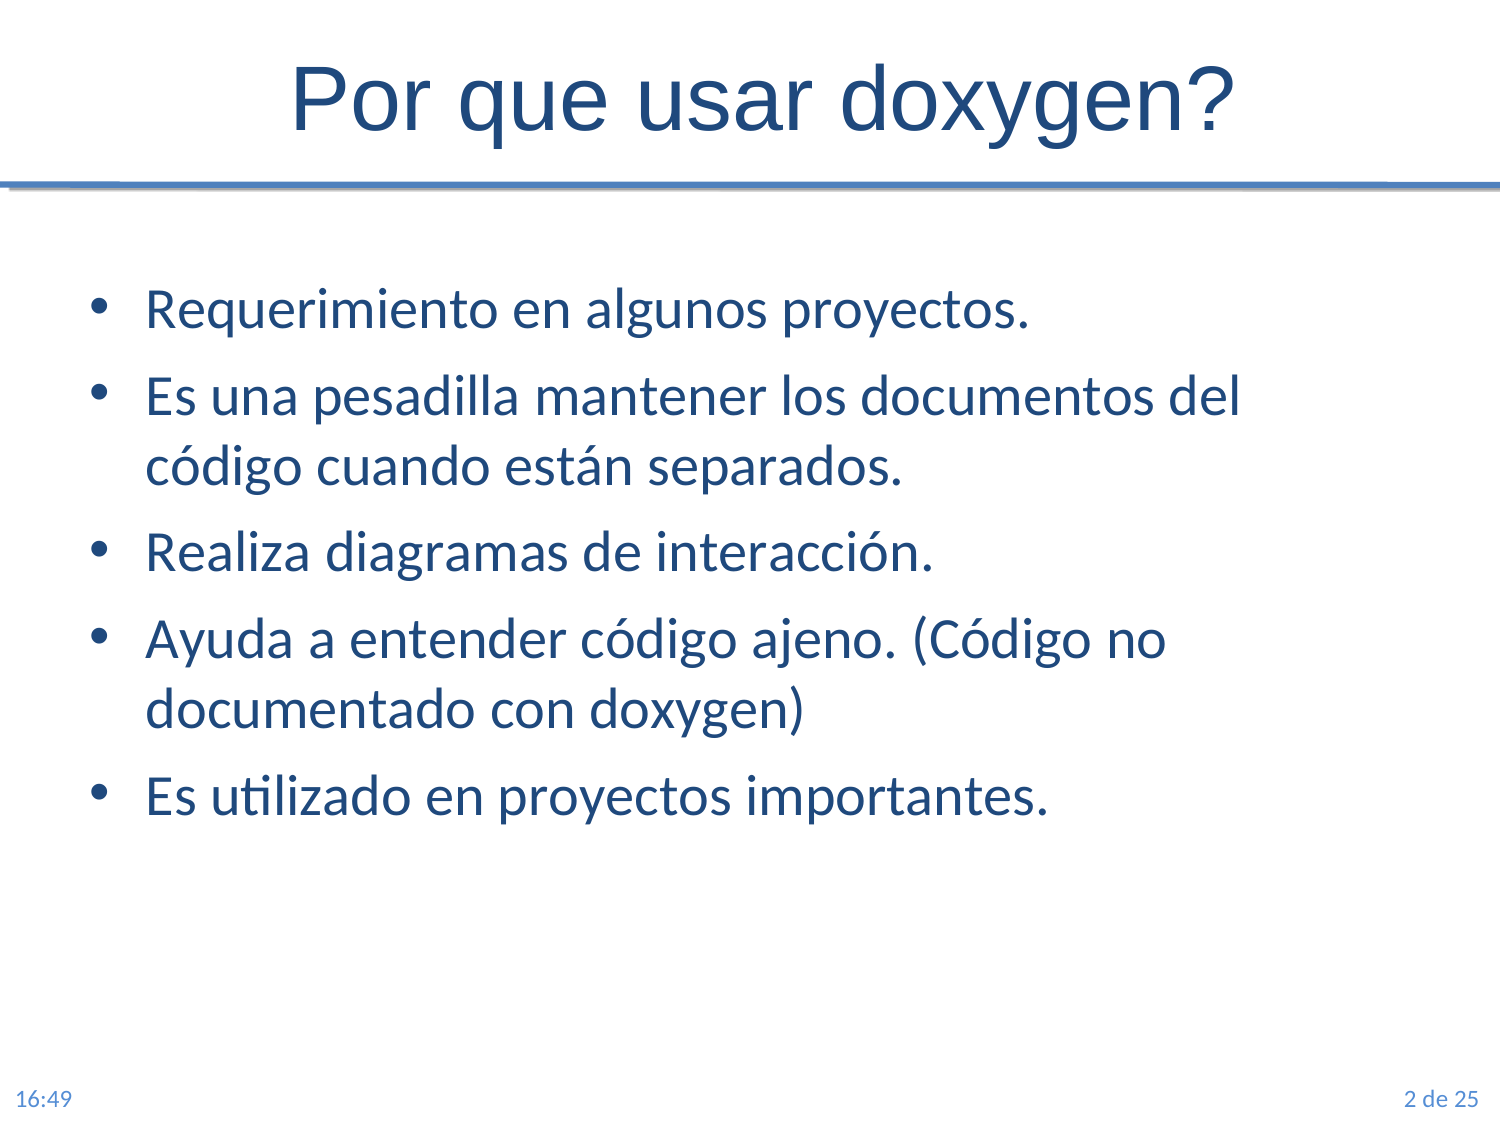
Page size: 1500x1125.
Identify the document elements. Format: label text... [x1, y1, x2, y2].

text_box 16:49 [0, 1070, 124, 1125]
text_box <number> de 25 [1352, 1070, 1500, 1125]
text_box Por que usar doxygen? [88, 0, 1439, 181]
text_box Requerimiento en algunos proyectos. Es una pesadilla mantener los documentos del código cuando están separados. Realiza diagramas de interacción. Ayuda a entender código ajeno. (Código no documentado con doxygen) Es utilizado en proyectos importantes. [75, 262, 1426, 1005]
